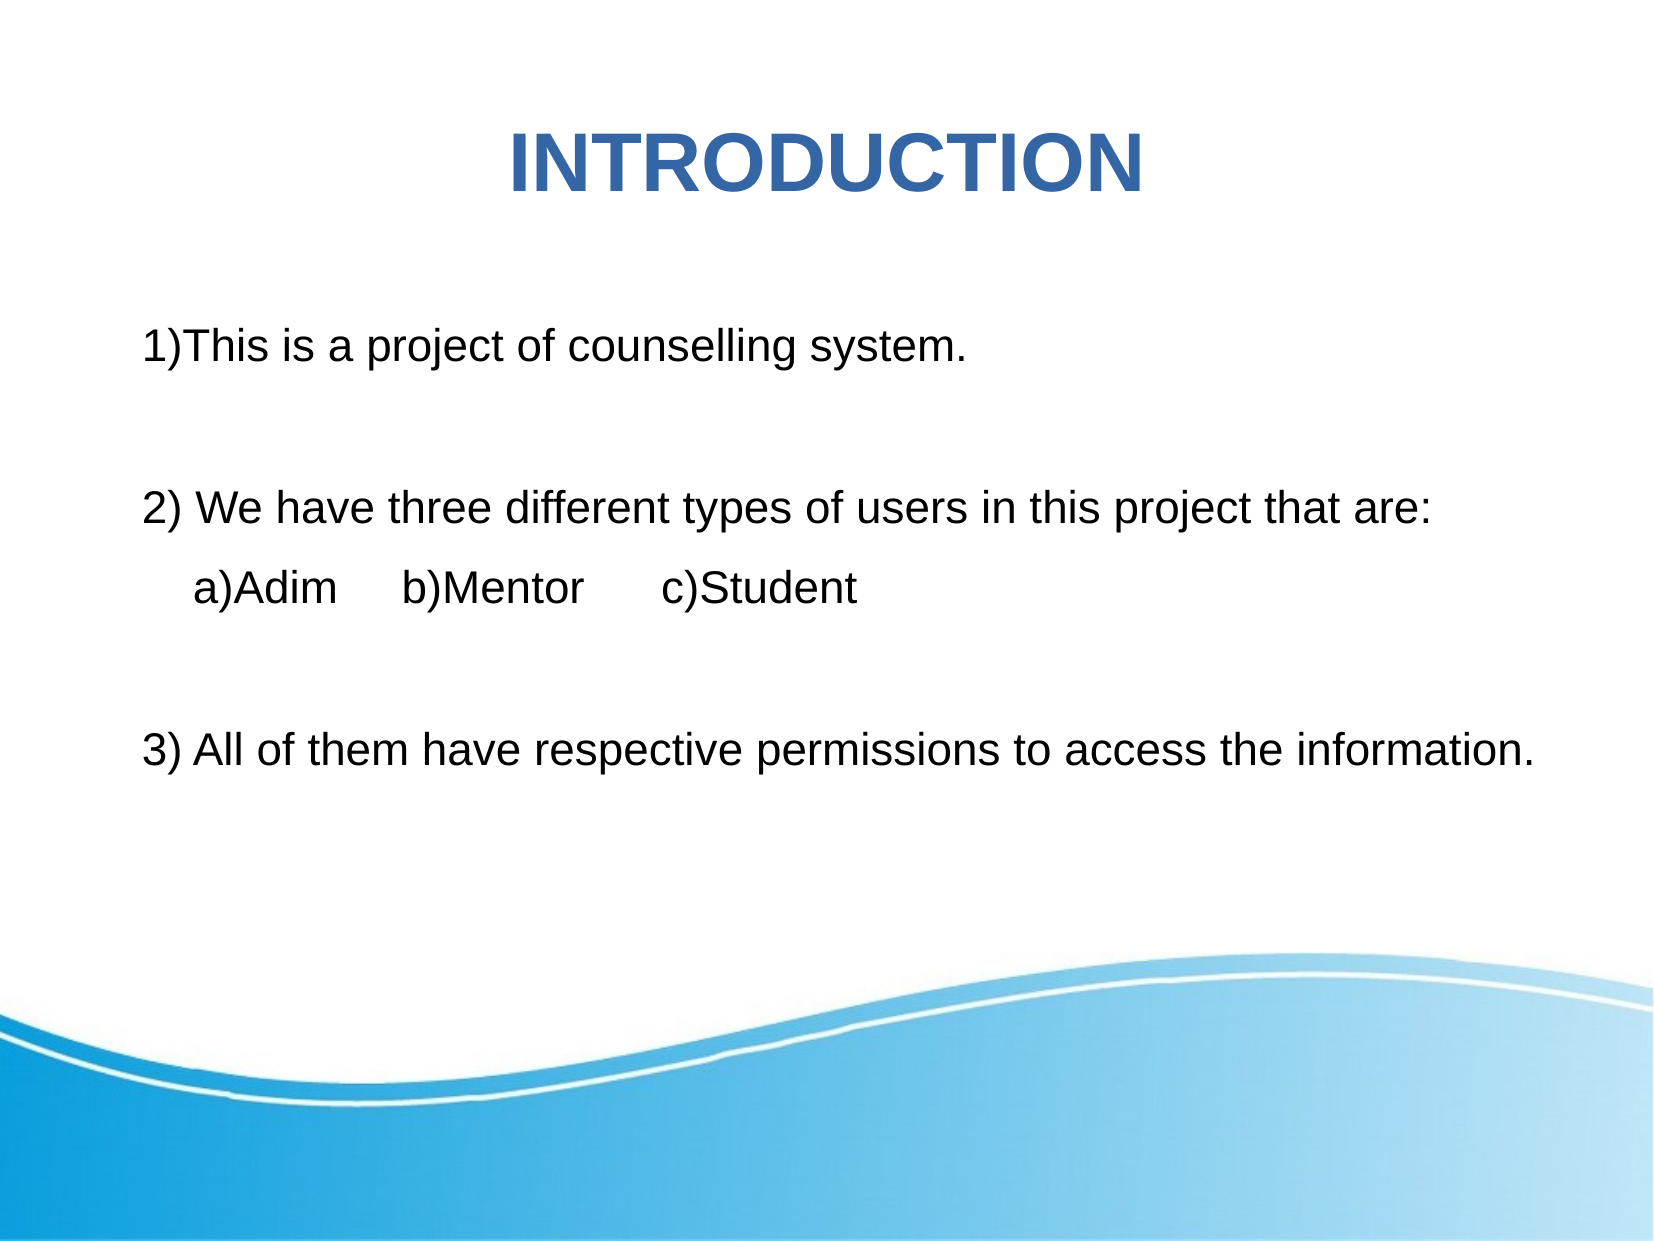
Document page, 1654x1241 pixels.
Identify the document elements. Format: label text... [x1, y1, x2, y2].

picture [0, 952, 1654, 1241]
title INTRODUCTION [82, 59, 1571, 267]
list 1)This is a project of counselling system. 2) We have three different types of users in this project that are: a)Adim b)Mentor c)Student 3) All of them have respective permissions to access the information. [70, 320, 1560, 1040]
